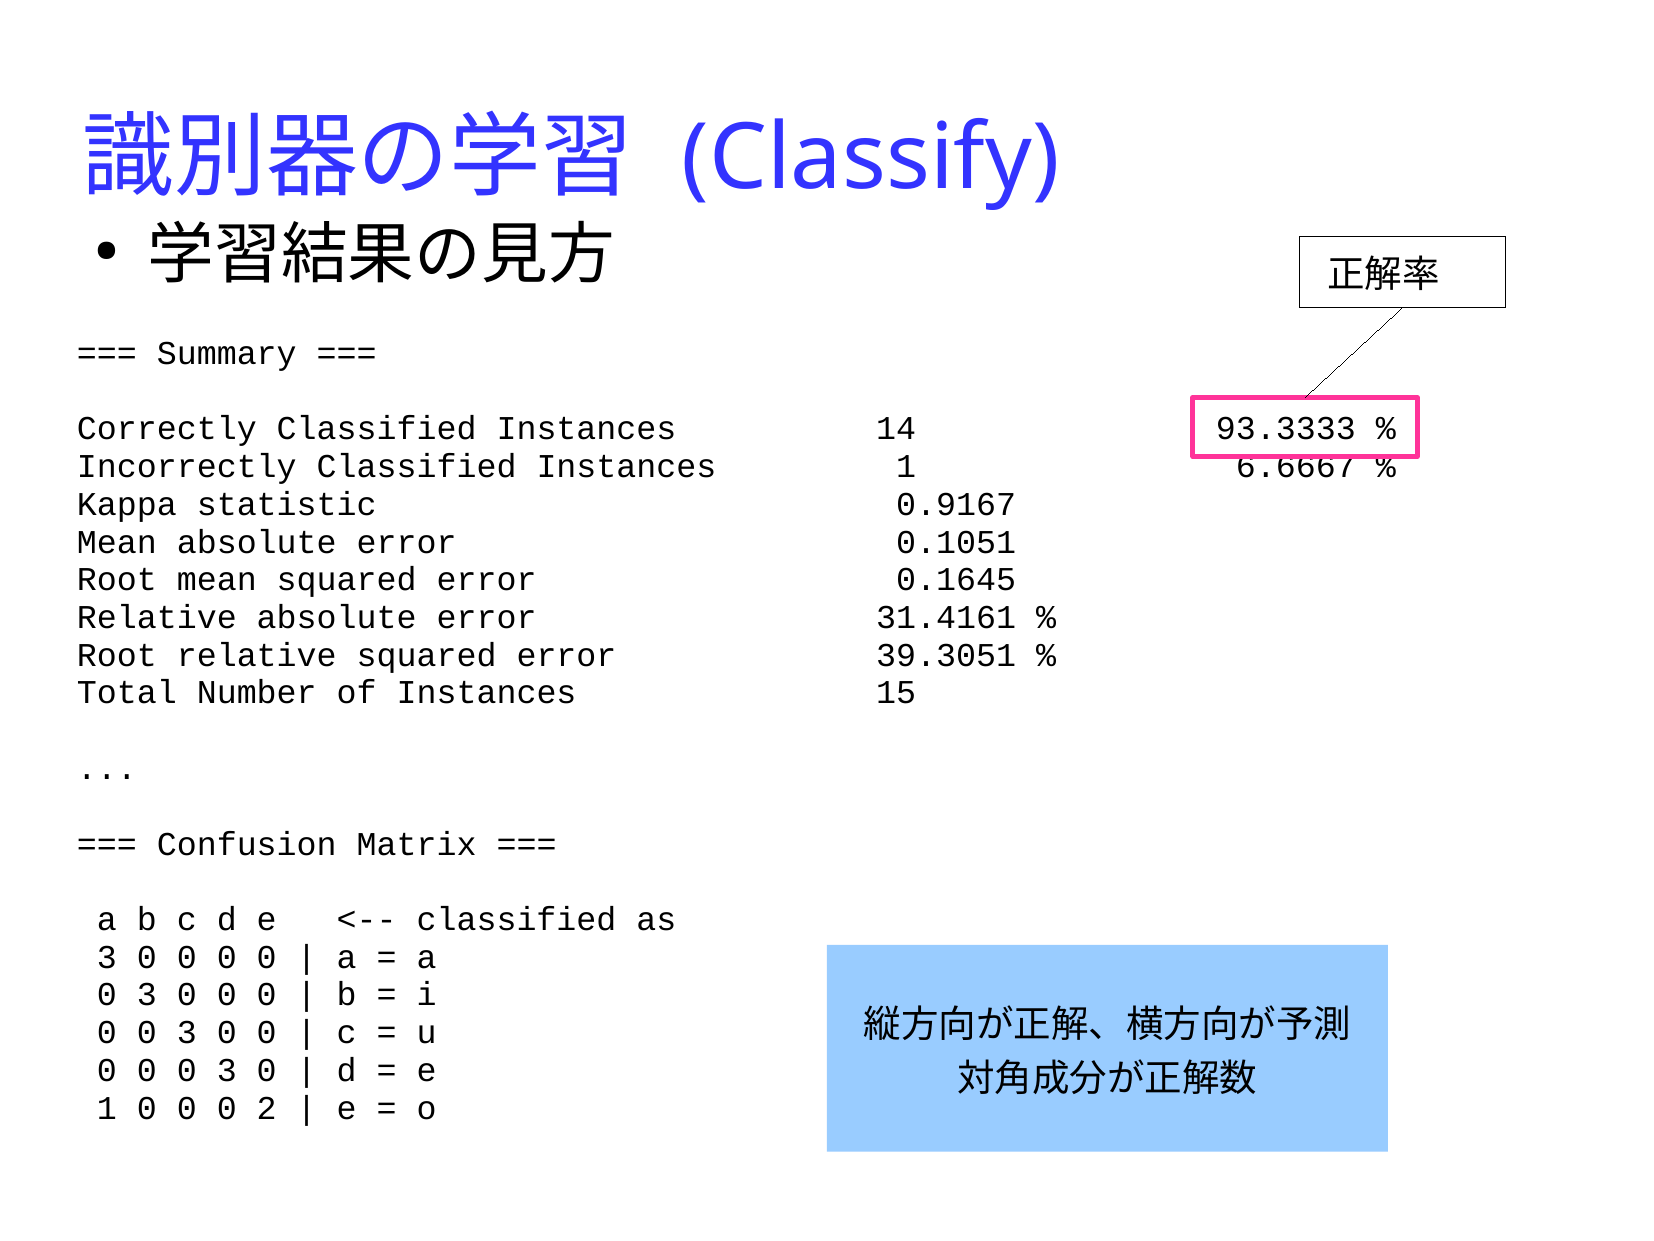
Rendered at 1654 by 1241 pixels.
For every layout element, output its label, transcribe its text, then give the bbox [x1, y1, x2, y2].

text_box 正解率 [1299, 236, 1506, 308]
text_box 縦方向が正解、横方向が予測 対角成分が正解数 [826, 944, 1388, 1152]
list === Summary === Correctly Classified Instances 14 93.3333 % Incorrectly Classified Instances 1 6.6667 % Kappa statistic 0.9167 Mean absolute error 0.1051 Root mean squared error 0.1645 Relative absolute error 31.4161 % Root relative squared error 39.3051 % Total Number of Instances 15 ... === Confusion Matrix === a b c d e <-- classified as 3 0 0 0 0 | a = a 0 3 0 0 0 | b = i 0 0 3 0 0 | c = u 0 0 0 3 0 | d = e 1 0 0 0 2 | e = o [76, 926, 1565, 1179]
title 識別器の学習 (Classify) [82, 49, 1571, 257]
list 学習結果の見方 [76, 206, 1565, 926]
